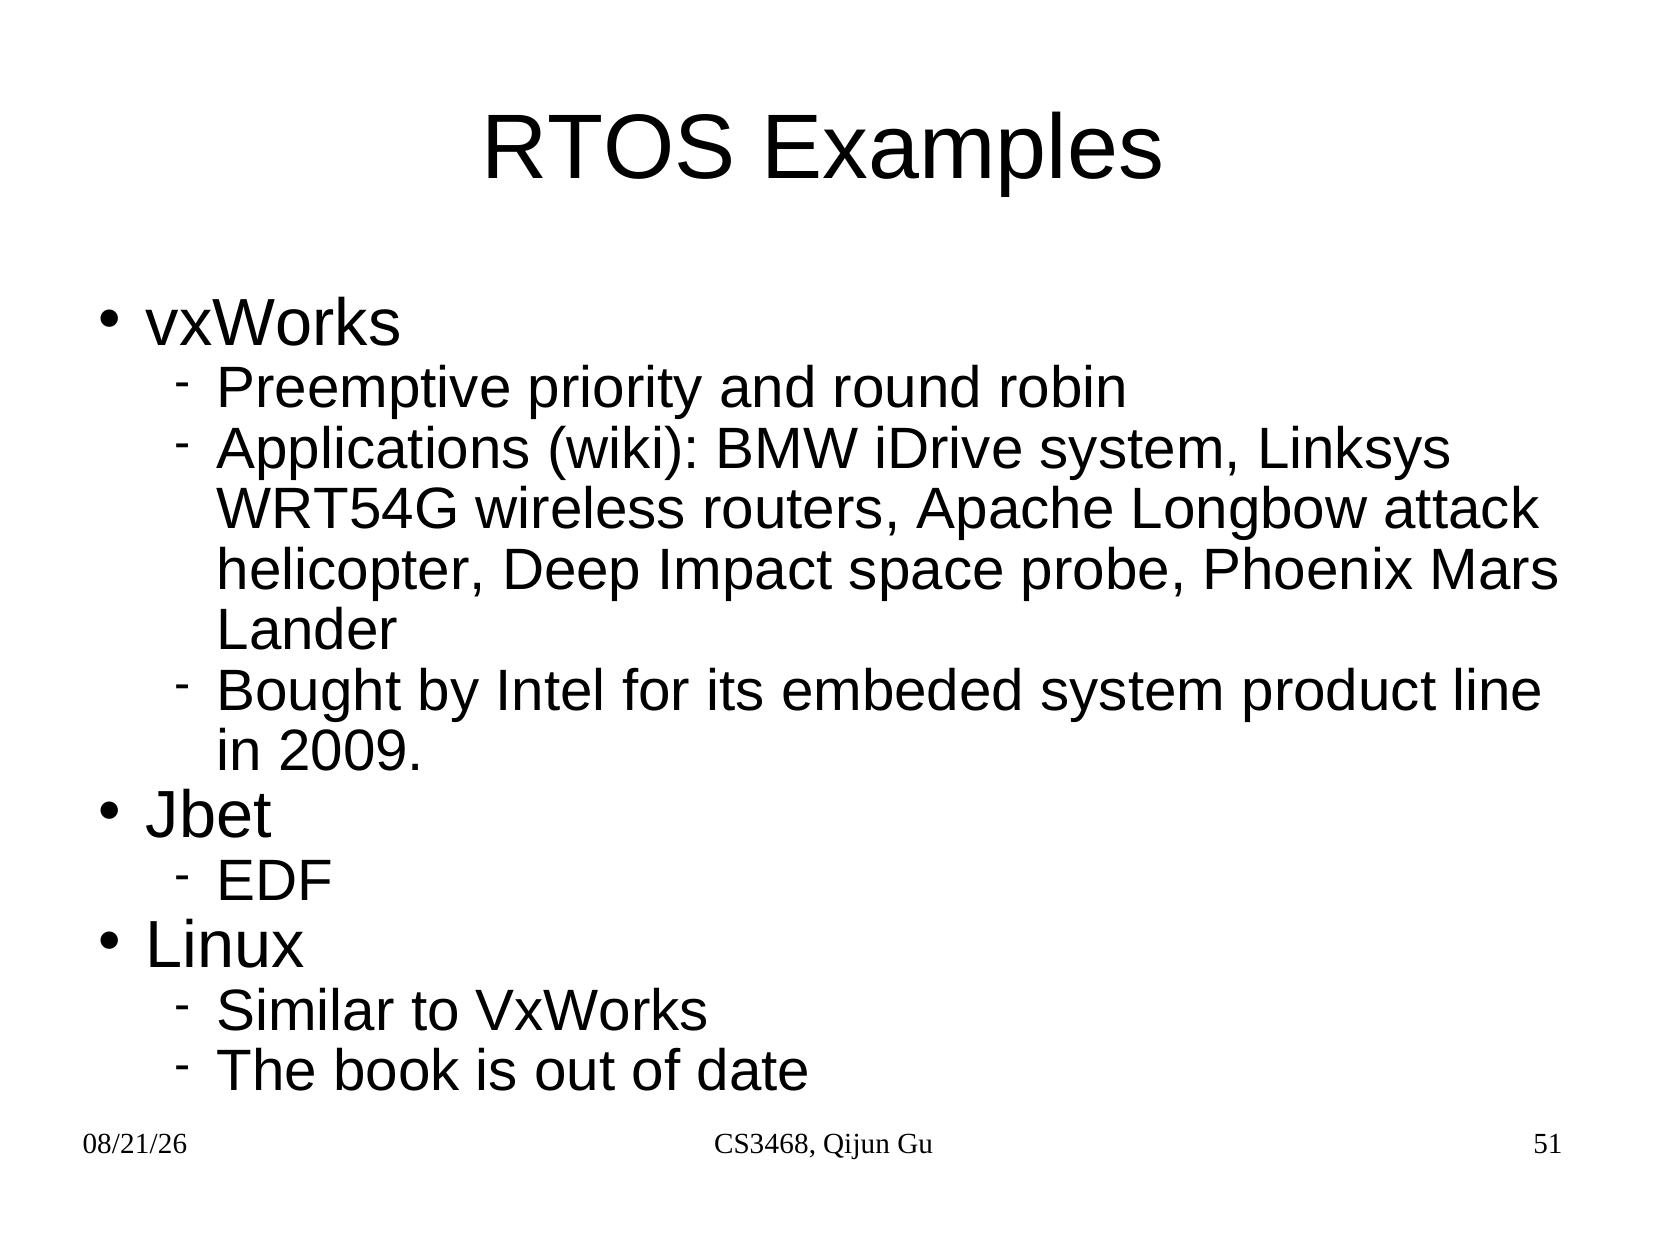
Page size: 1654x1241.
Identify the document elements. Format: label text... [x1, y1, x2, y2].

title RTOS Examples [82, 56, 1564, 243]
list vxWorks Preemptive priority and round robin Applications (wiki): BMW iDrive system, Linksys WRT54G wireless routers, Apache Longbow attack helicopter, Deep Impact space probe, Phoenix Mars Lander Bought by Intel for its embeded system product line in 2009. Jbet EDF Linux Similar to VxWorks The book is out of date [82, 290, 1564, 1108]
